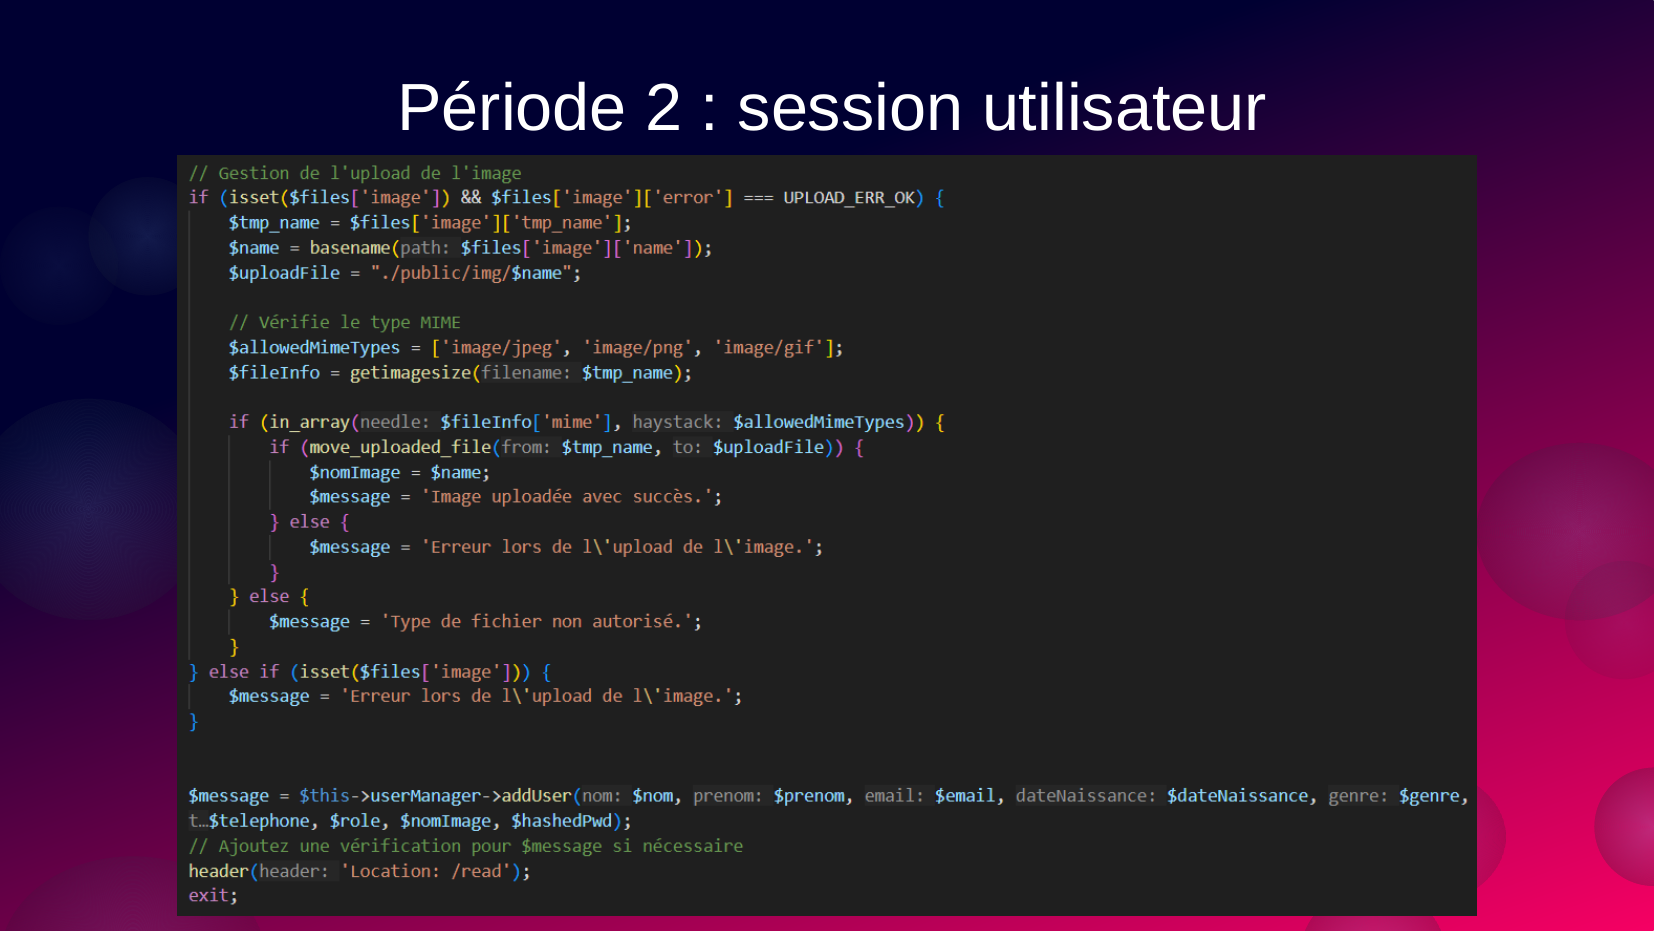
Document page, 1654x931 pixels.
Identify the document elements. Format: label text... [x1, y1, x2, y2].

title Période 2 : session utilisateur [88, 29, 1577, 185]
picture [177, 155, 1477, 916]
